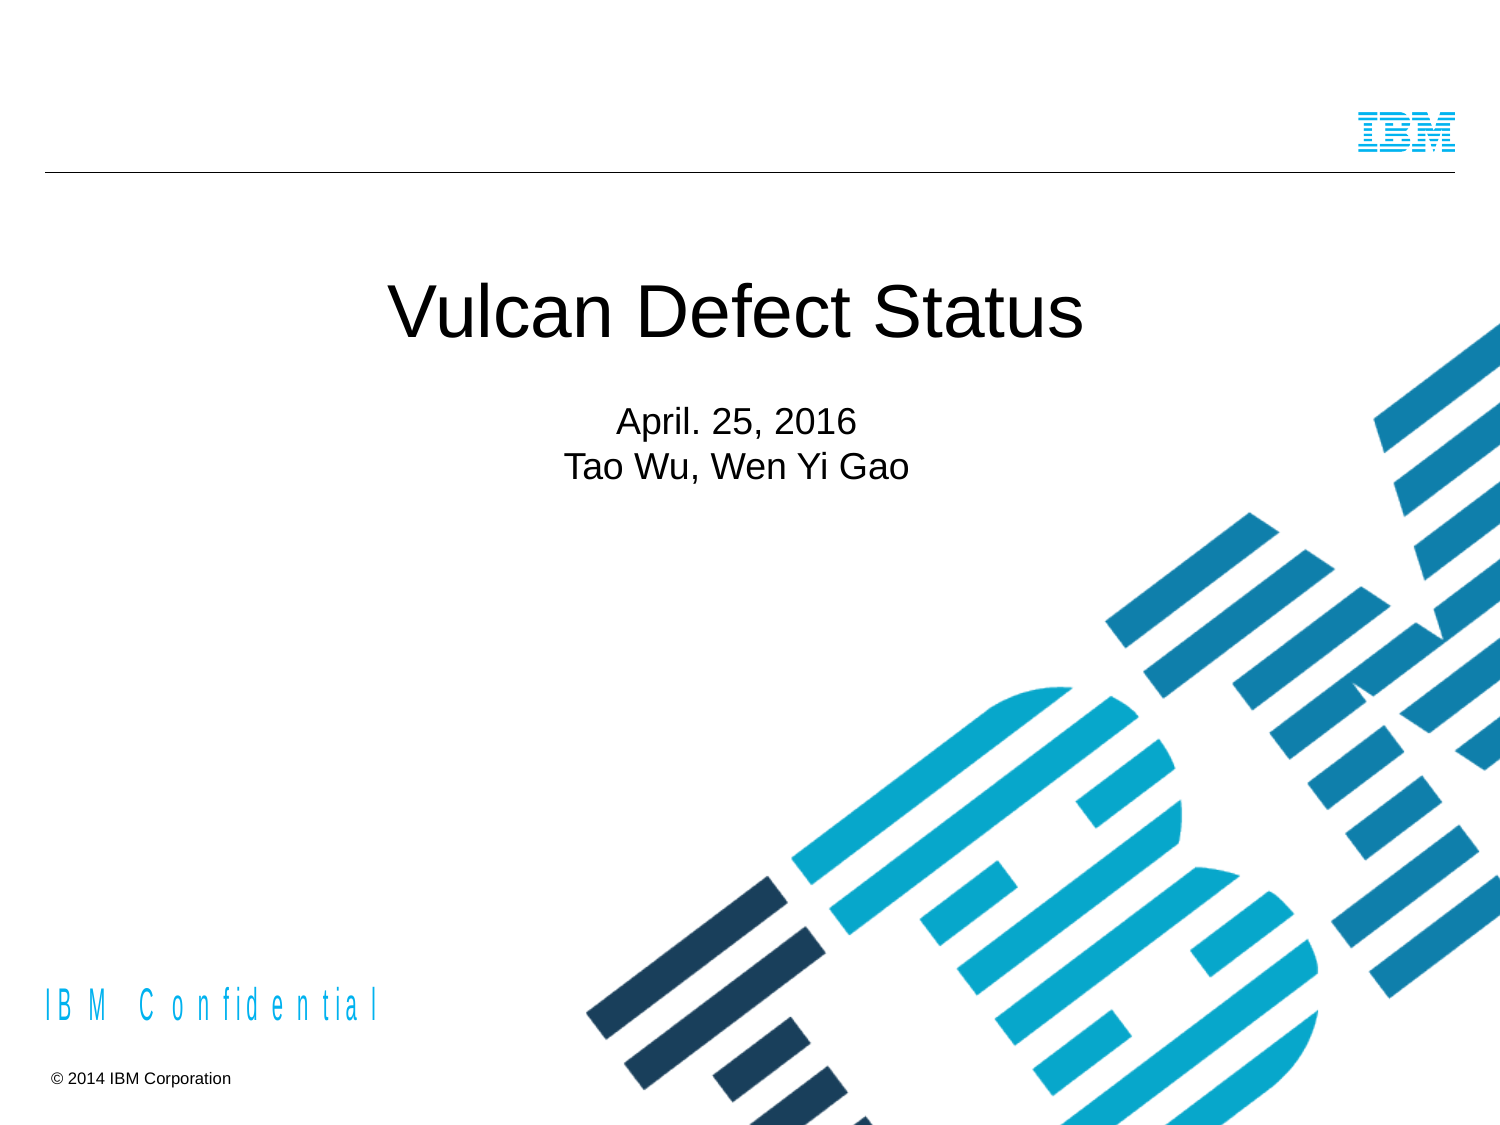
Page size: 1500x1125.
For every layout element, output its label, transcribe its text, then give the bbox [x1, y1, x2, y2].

picture [585, 308, 1500, 1125]
title Vulcan Defect Status April. 25, 2016 Tao Wu, Wen Yi Gao [22, 196, 1416, 554]
picture [29, 972, 400, 1040]
picture [1358, 112, 1455, 152]
